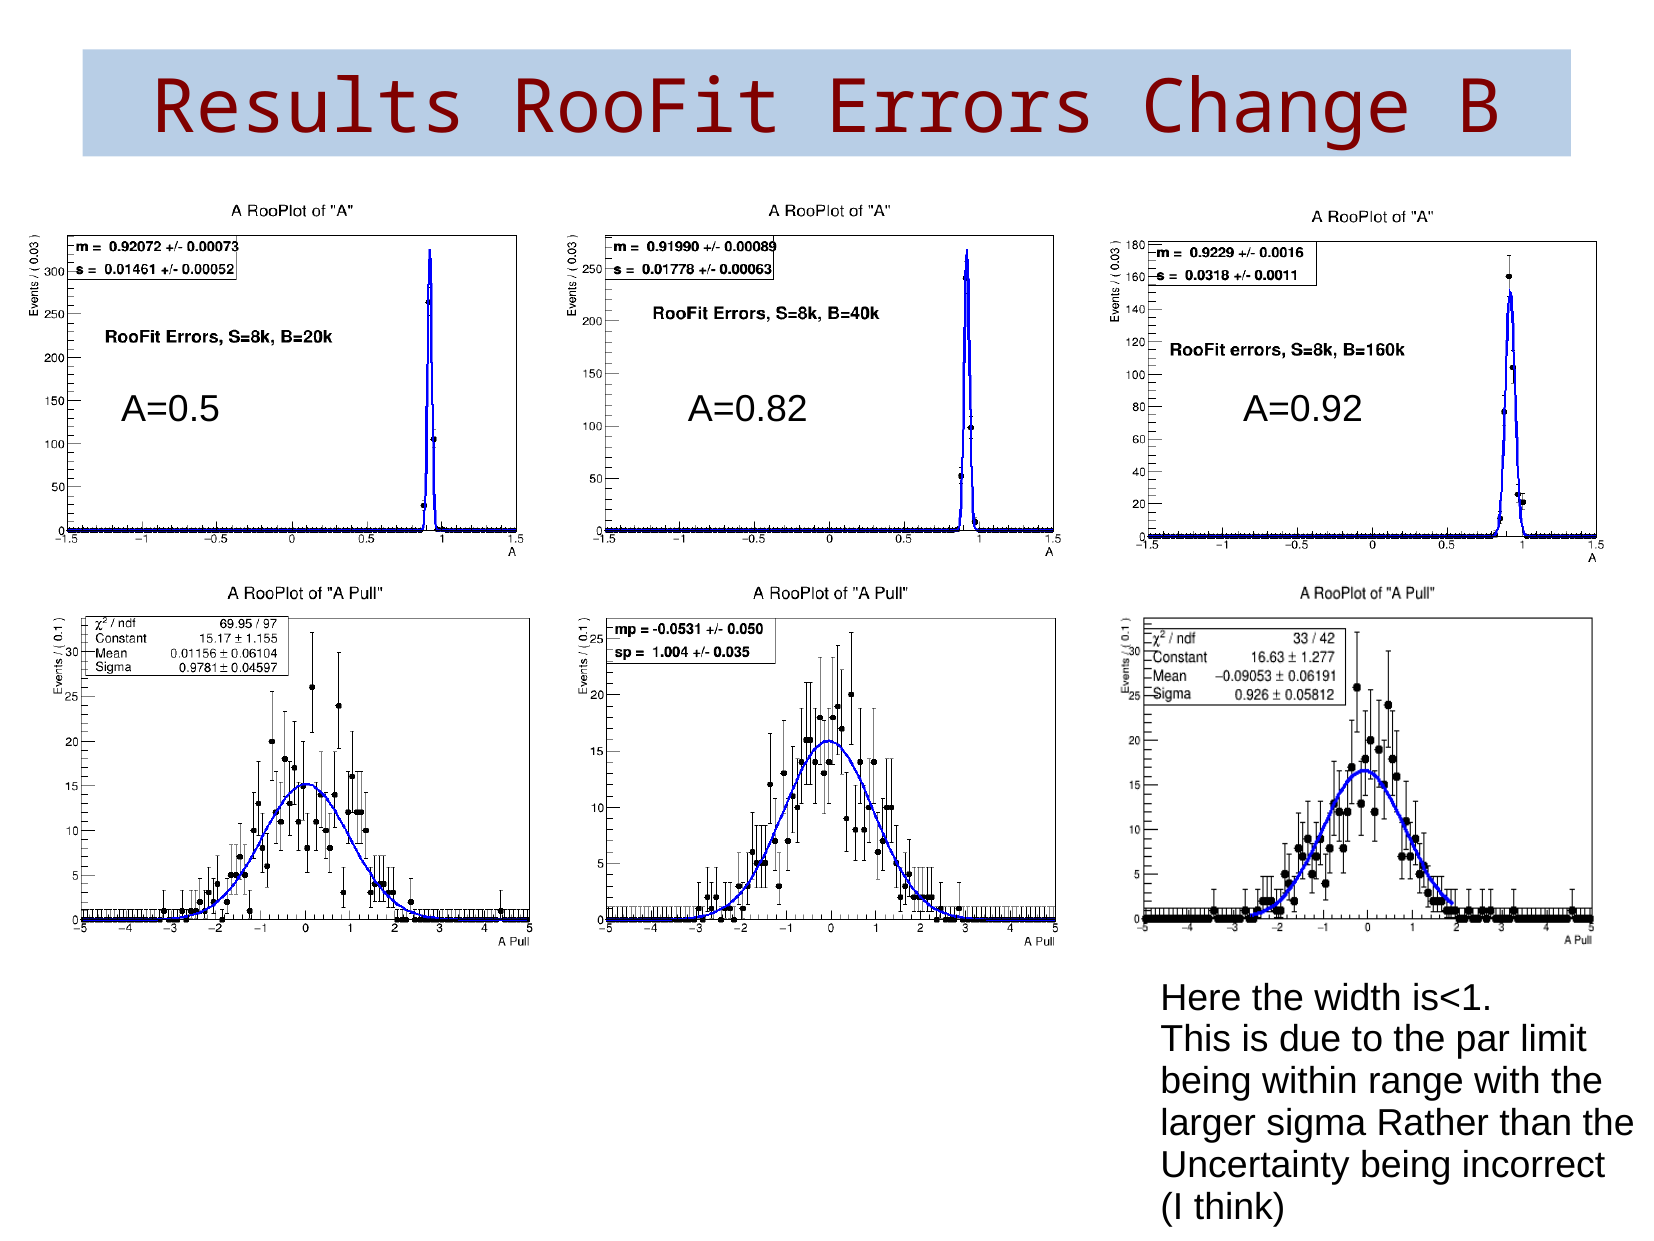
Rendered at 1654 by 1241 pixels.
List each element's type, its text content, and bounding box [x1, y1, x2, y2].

text_box A=0.5 [106, 380, 235, 438]
title Results RooFit Errors Change B [82, 49, 1571, 157]
picture [25, 580, 1648, 957]
text_box A=0.82 [673, 380, 823, 438]
picture [11, 198, 1652, 573]
text_box Here the width is<1. This is due to the par limit being within range with the larger sigma Rather than the Uncertainty being incorrect (I think) [1145, 968, 1654, 1236]
text_box A=0.92 [1228, 380, 1378, 438]
